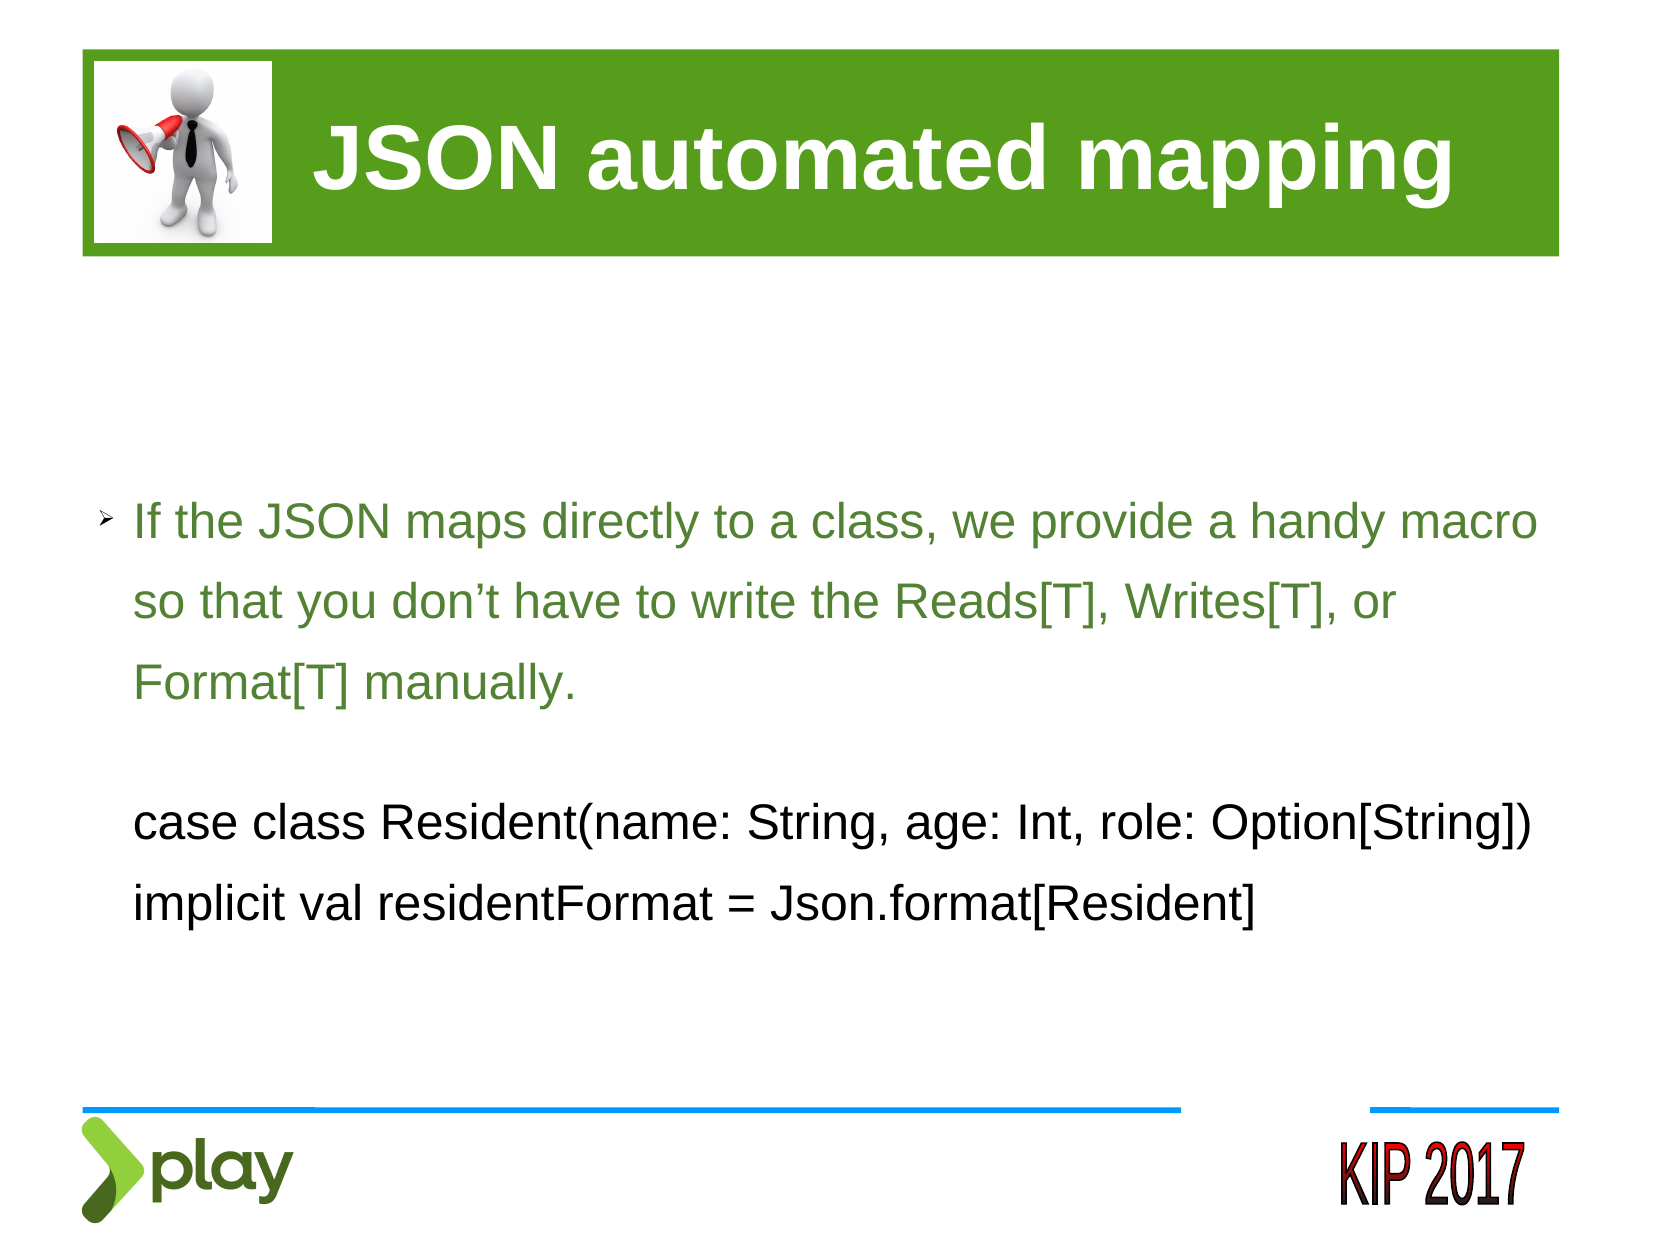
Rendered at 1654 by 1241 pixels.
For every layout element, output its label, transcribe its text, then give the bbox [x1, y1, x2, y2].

title JSON automated mapping [82, 49, 1560, 257]
text_box If the JSON maps directly to a class, we provide a handy macro so that you don’t have to write the Reads[T], Writes[T], or Format[T] manually. case class Resident(name: String, age: Int, role: Option[String]) implicit val residentFormat = Json.format[Resident] [82, 299, 1560, 1065]
picture [94, 61, 272, 243]
picture [68, 1111, 302, 1229]
